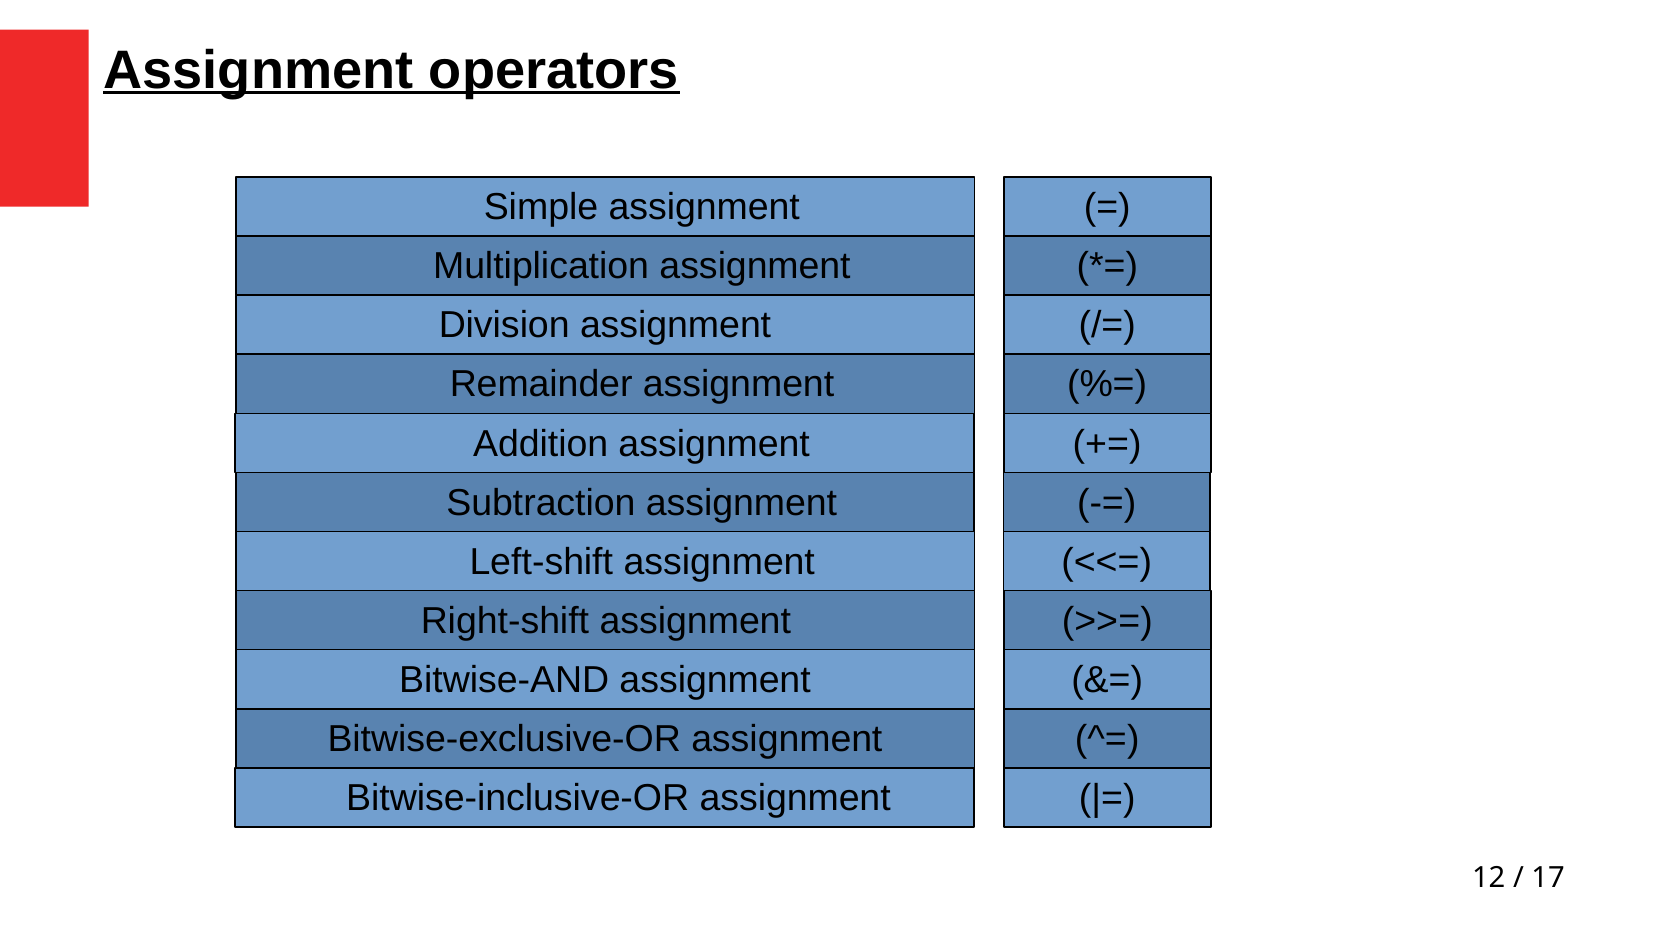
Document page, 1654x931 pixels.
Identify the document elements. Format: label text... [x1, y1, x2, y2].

text_box (/=) [1003, 295, 1211, 354]
text_box Assignment operators [88, 31, 709, 108]
text_box (%=) [1003, 354, 1211, 413]
text_box Remainder assignment [235, 354, 975, 414]
text_box Bitwise-AND assignment [235, 649, 975, 708]
text_box (-=) [1003, 472, 1211, 531]
text_box Right-shift assignment [236, 590, 975, 649]
text_box (|=) [1003, 767, 1211, 827]
text_box Subtraction assignment [235, 473, 974, 532]
text_box Multiplication assignment [235, 237, 975, 296]
text_box (*=) [1003, 237, 1211, 295]
text_box Bitwise-inclusive-OR assignment [235, 767, 974, 827]
text_box (<<=) [1003, 531, 1211, 590]
text_box (=) [1003, 177, 1211, 237]
text_box Simple assignment [235, 177, 975, 237]
text_box (&=) [1003, 649, 1211, 708]
text_box Division assignment [235, 296, 975, 354]
text_box (+=) [1003, 413, 1211, 472]
text_box (>>=) [1003, 590, 1211, 649]
text_box (^=) [1003, 708, 1211, 767]
text_box Addition assignment [235, 413, 974, 473]
text_box Left-shift assignment [236, 531, 975, 590]
text_box Bitwise-exclusive-OR assignment [235, 708, 975, 768]
